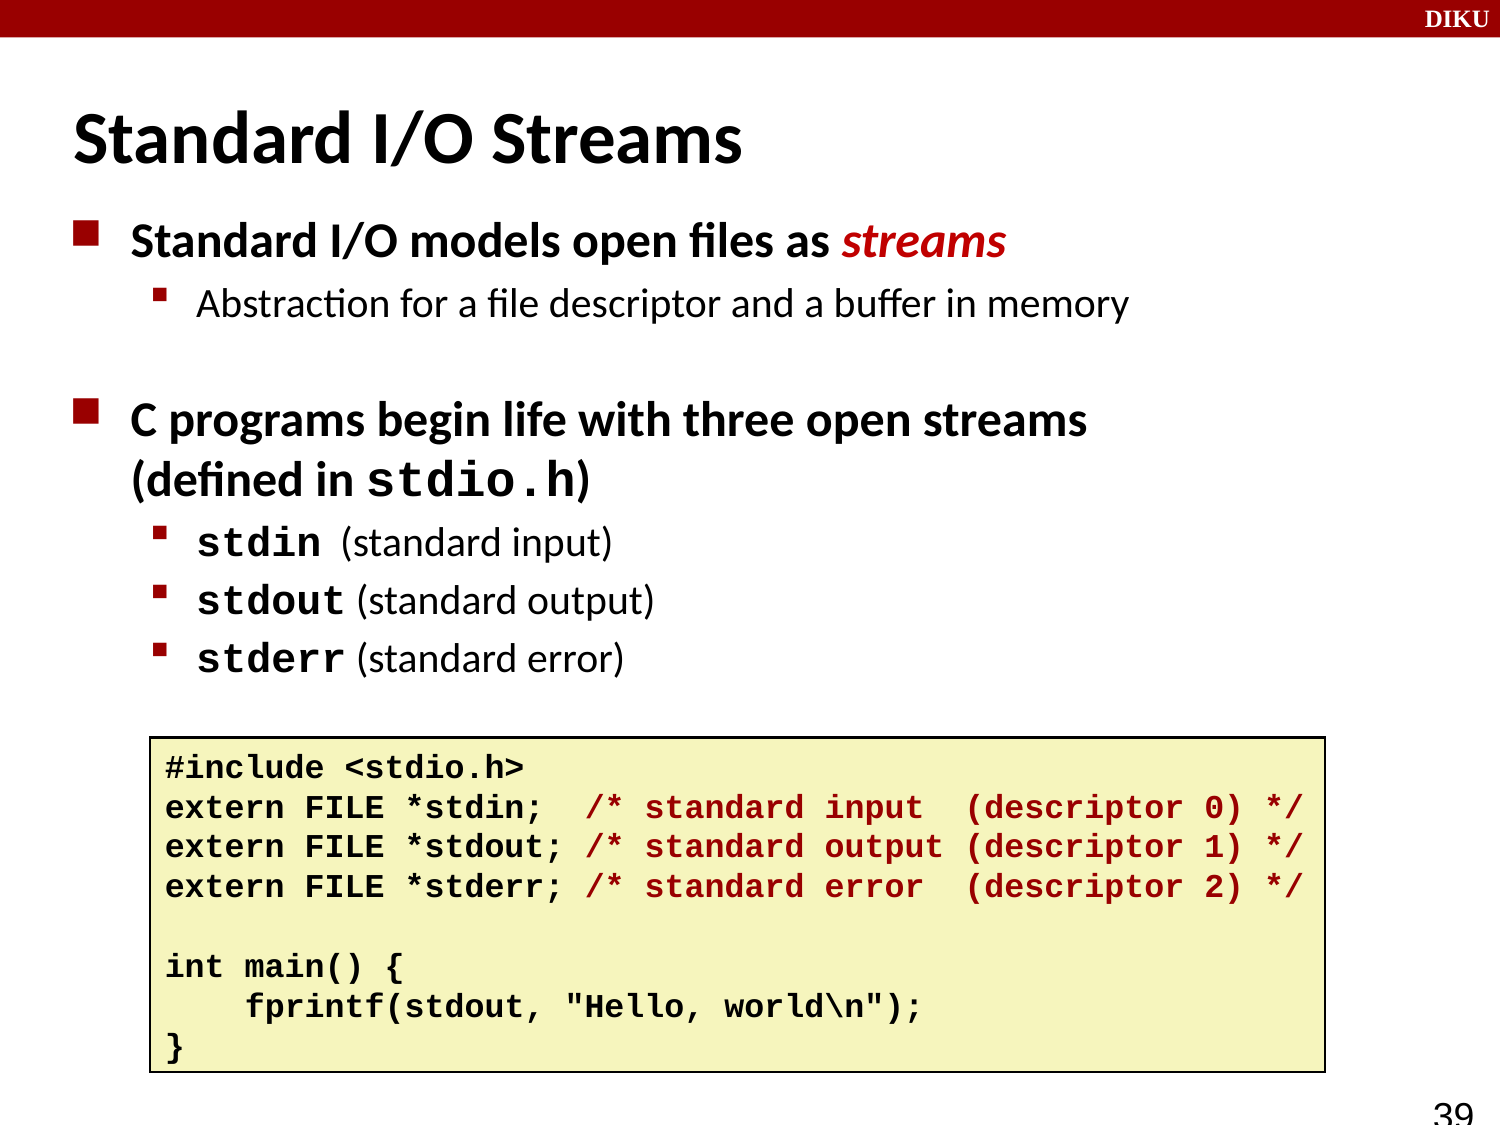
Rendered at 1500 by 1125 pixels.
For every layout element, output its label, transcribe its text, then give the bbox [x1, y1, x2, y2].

text_box #include <stdio.h> extern FILE *stdin; /* standard input (descriptor 0) */ extern FILE *stdout; /* standard output (descriptor 1) */ extern FILE *stderr; /* standard error (descriptor 2) */ int main() { fprintf(stdout, "Hello, world\n"); } [149, 737, 1326, 1072]
text_box Standard I/O Streams [58, 71, 1304, 197]
text_box Standard I/O models open files as streams Abstraction for a file descriptor and a buffer in memory C programs begin life with three open streams (defined in stdio.h) stdin (standard input) stdout (standard output) stderr (standard error) [59, 200, 1423, 688]
